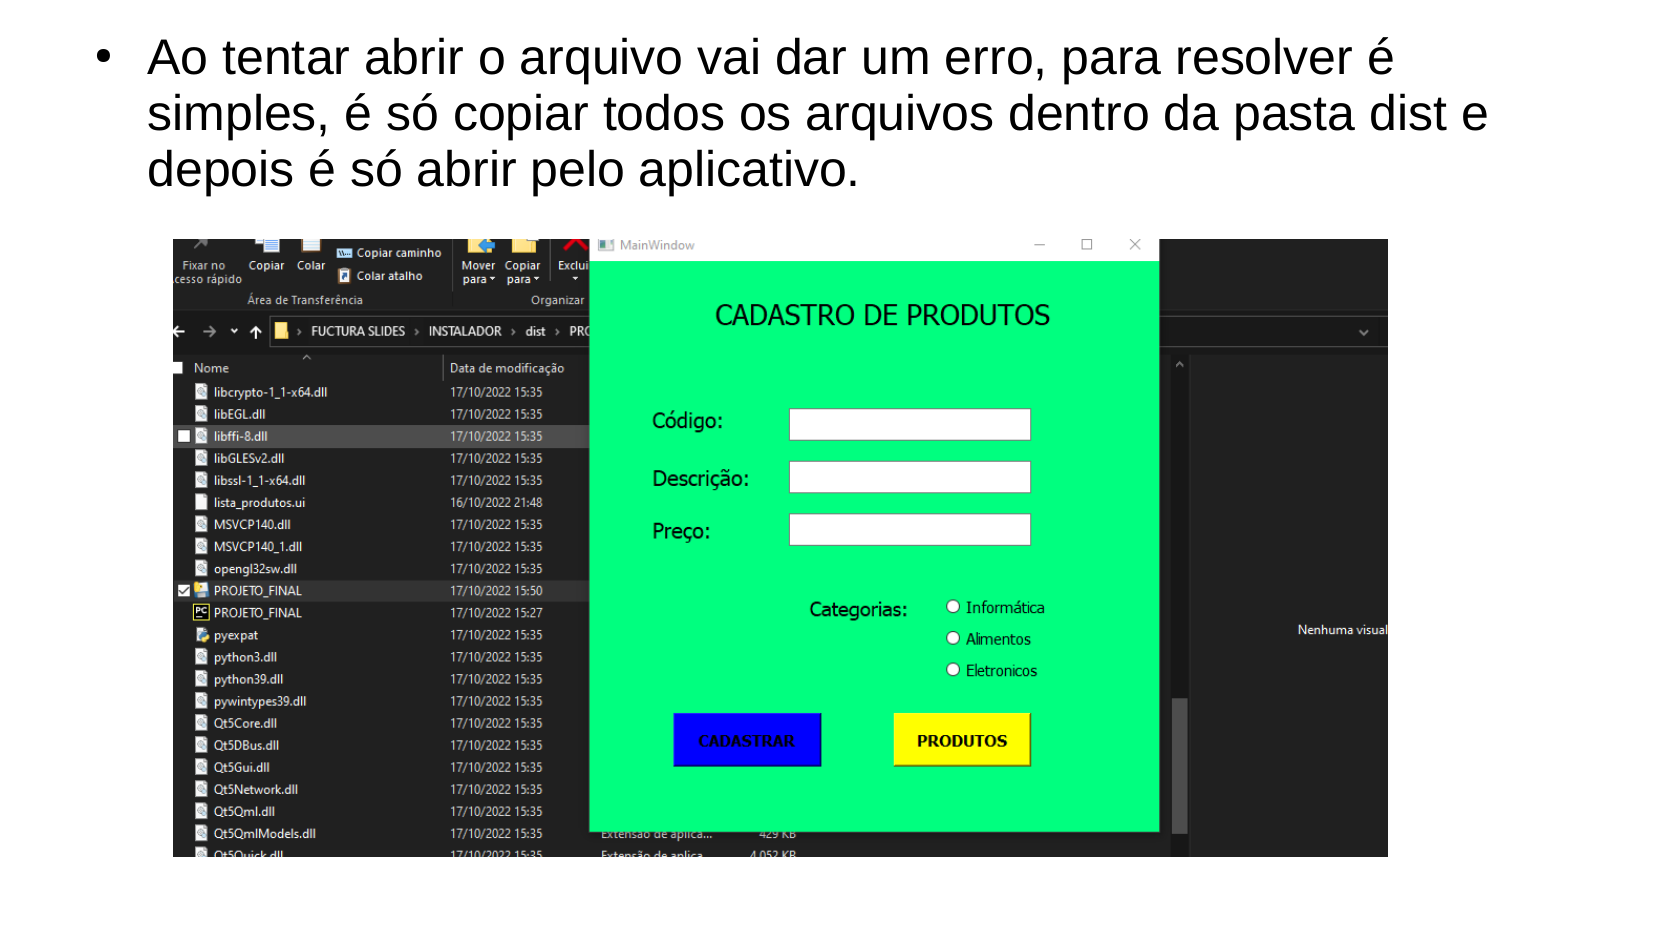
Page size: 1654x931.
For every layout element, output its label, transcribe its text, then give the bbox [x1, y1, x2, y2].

list Ao tentar abrir o arquivo vai dar um erro, para resolver é simples, é só copiar todos os arquivos dentro da pasta dist e depois é só abrir pelo aplicativo. [76, 29, 1565, 207]
picture [173, 239, 1388, 857]
